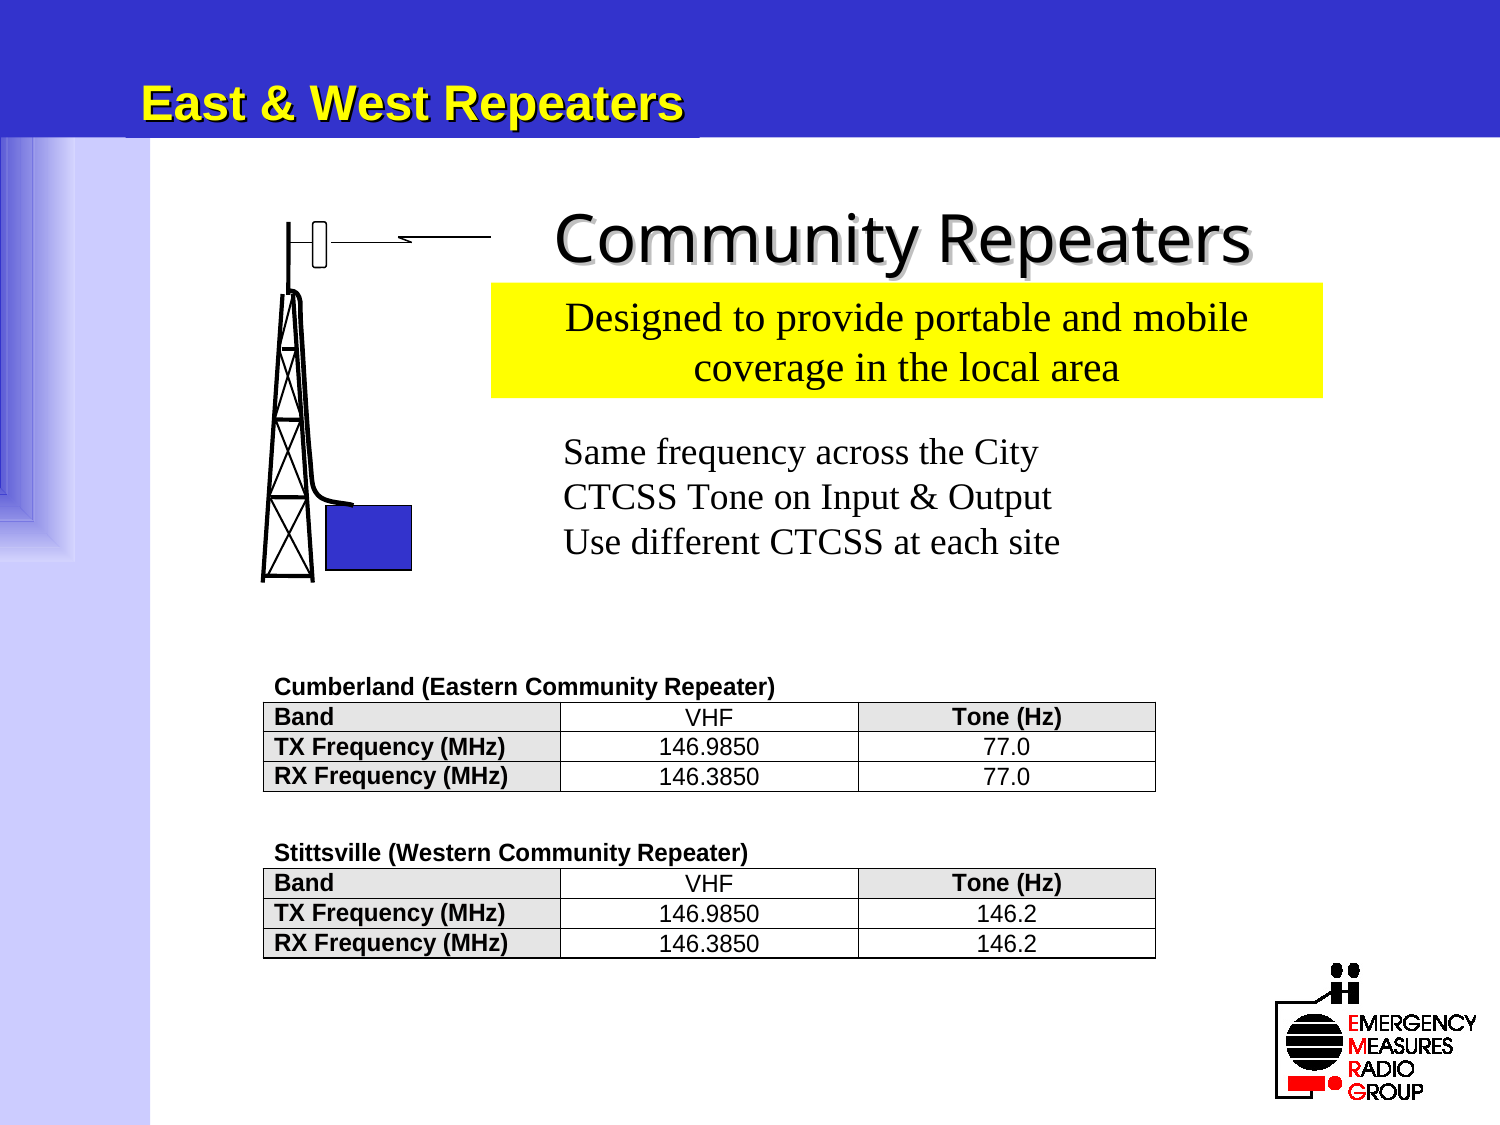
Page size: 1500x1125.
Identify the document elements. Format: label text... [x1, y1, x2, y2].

picture [1275, 963, 1476, 1100]
text_box [326, 505, 412, 571]
text_box Same frequency across the City CTCSS Tone on Input & Output Use different CTCSS at each site [548, 419, 1188, 570]
chart [262, 672, 1157, 821]
text_box Community Repeaters [539, 187, 1269, 282]
text_box East & West Repeaters [125, 62, 700, 138]
chart [262, 839, 1157, 988]
text_box Designed to provide portable and mobile coverage in the local area [491, 282, 1323, 399]
